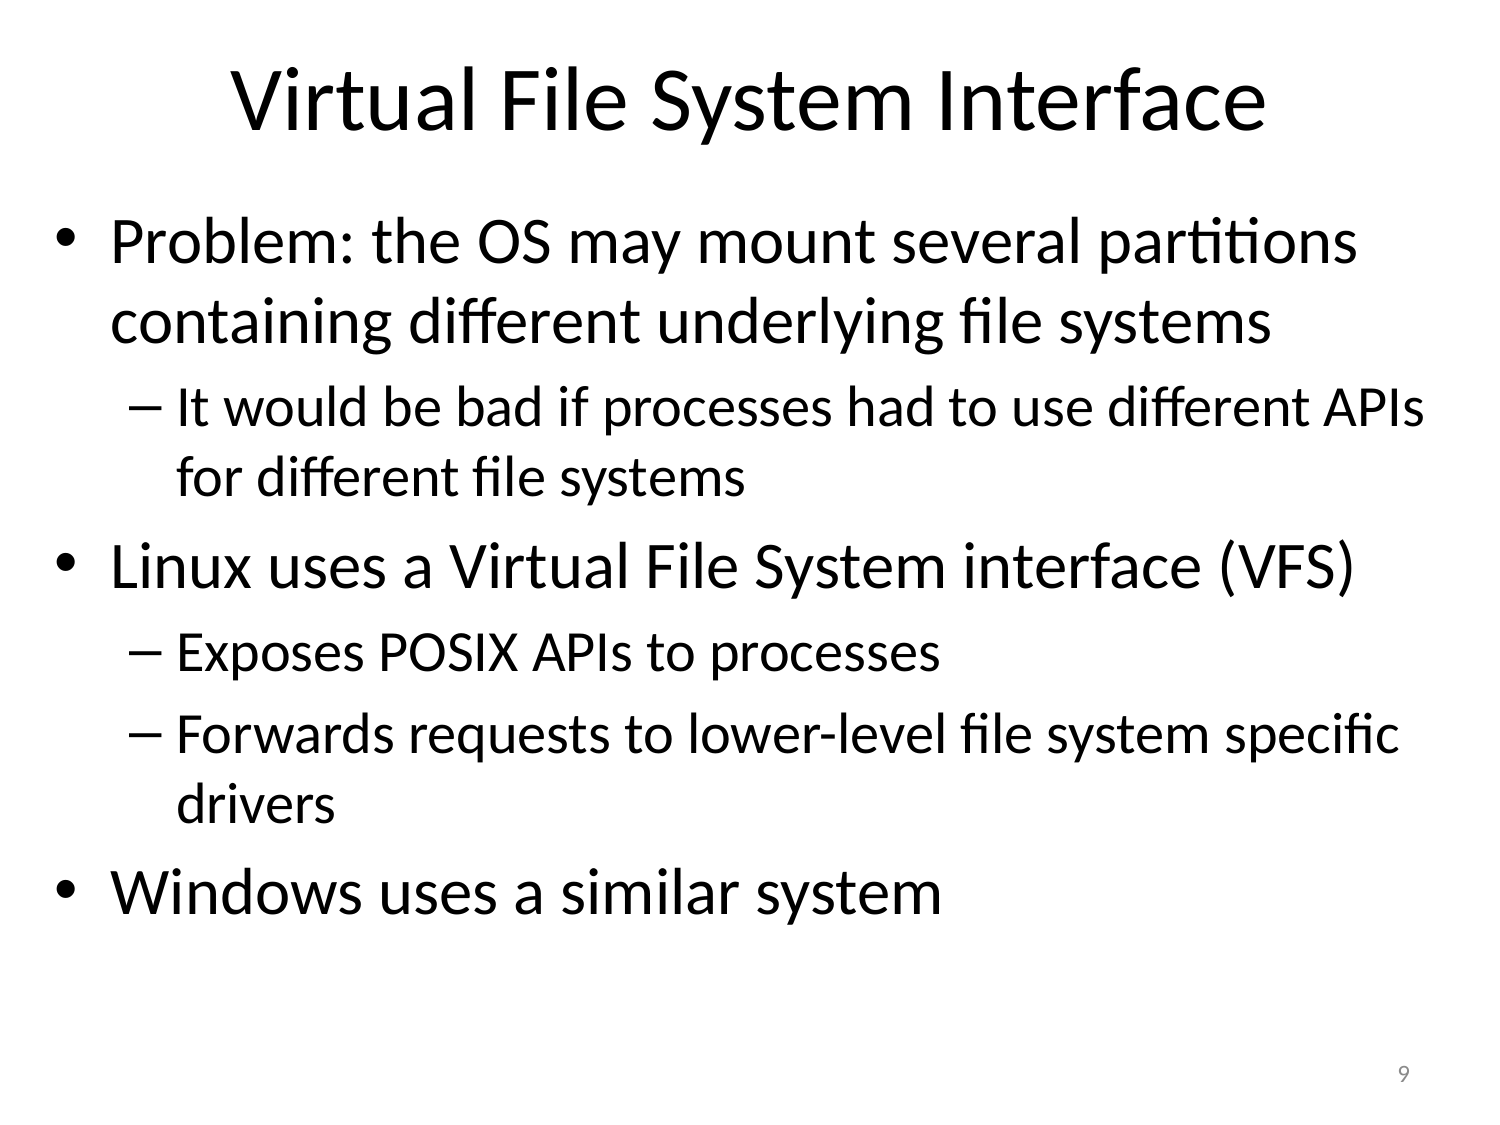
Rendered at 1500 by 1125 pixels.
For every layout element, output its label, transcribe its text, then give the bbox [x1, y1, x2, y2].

list Problem: the OS may mount several partitions containing different underlying file systems It would be bad if processes had to use different APIs for different file systems Linux uses a Virtual File System interface (VFS) Exposes POSIX APIs to processes Forwards requests to lower-level file system specific drivers Windows uses a similar system [39, 189, 1463, 1072]
title Virtual File System Interface [75, 0, 1425, 188]
slide_number <number> [1074, 1042, 1425, 1103]
